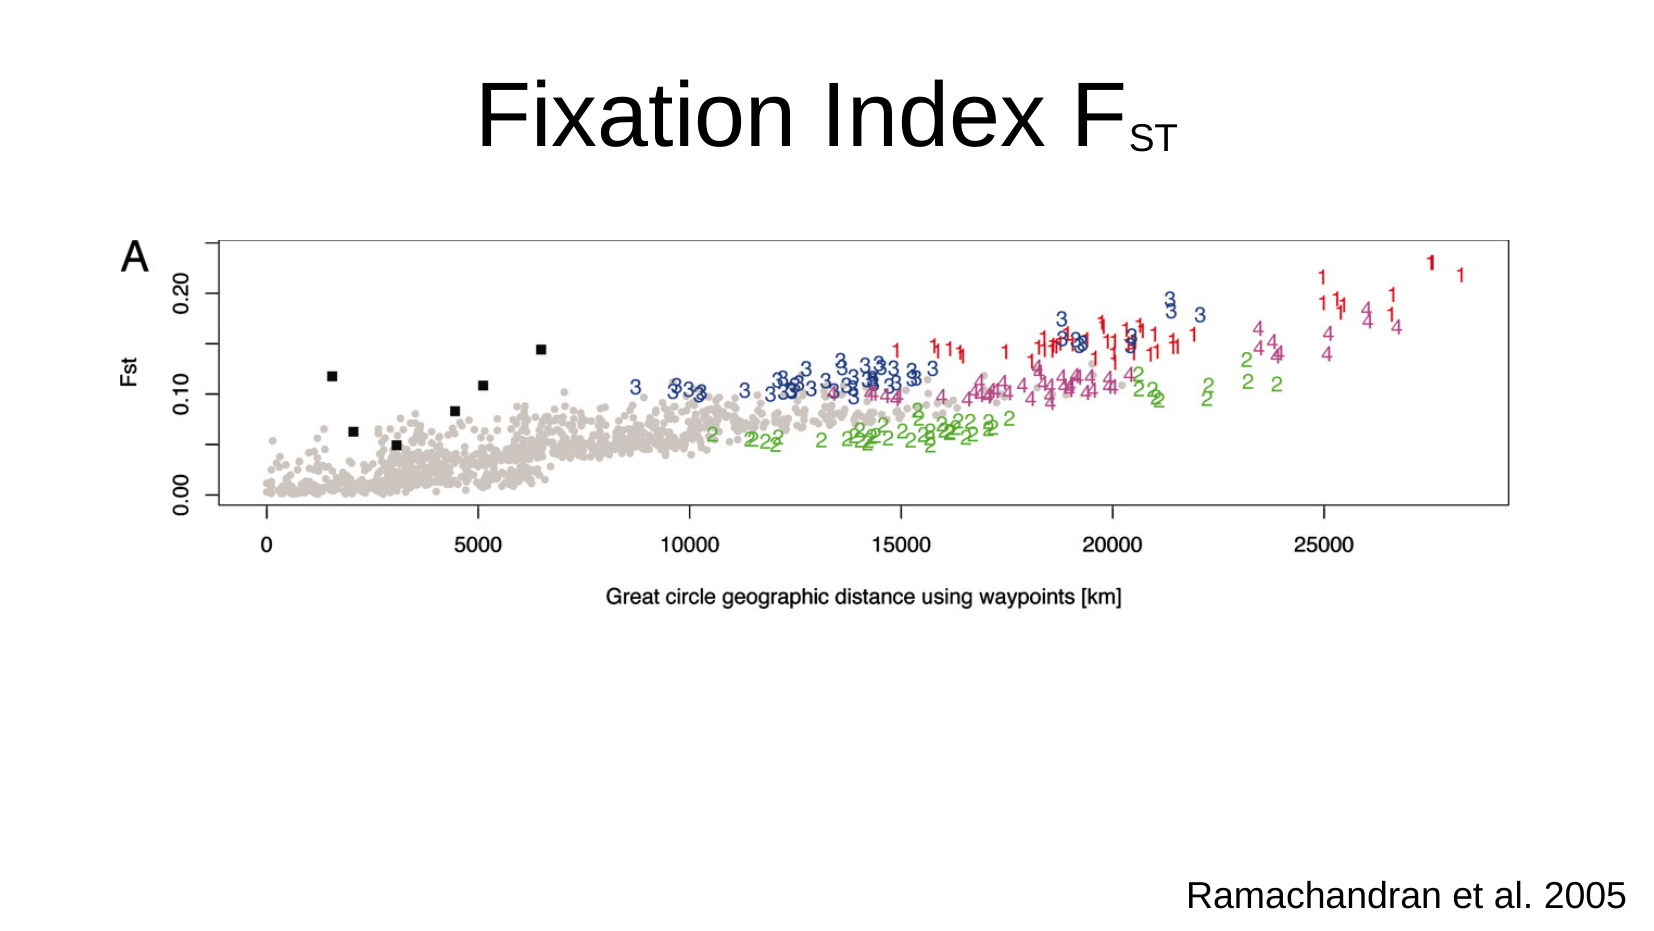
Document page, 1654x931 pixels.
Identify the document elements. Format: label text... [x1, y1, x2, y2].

text_box Ramachandran et al. 2005 [1171, 867, 1642, 925]
picture [120, 240, 1510, 632]
title Fixation Index FST [82, 37, 1571, 193]
